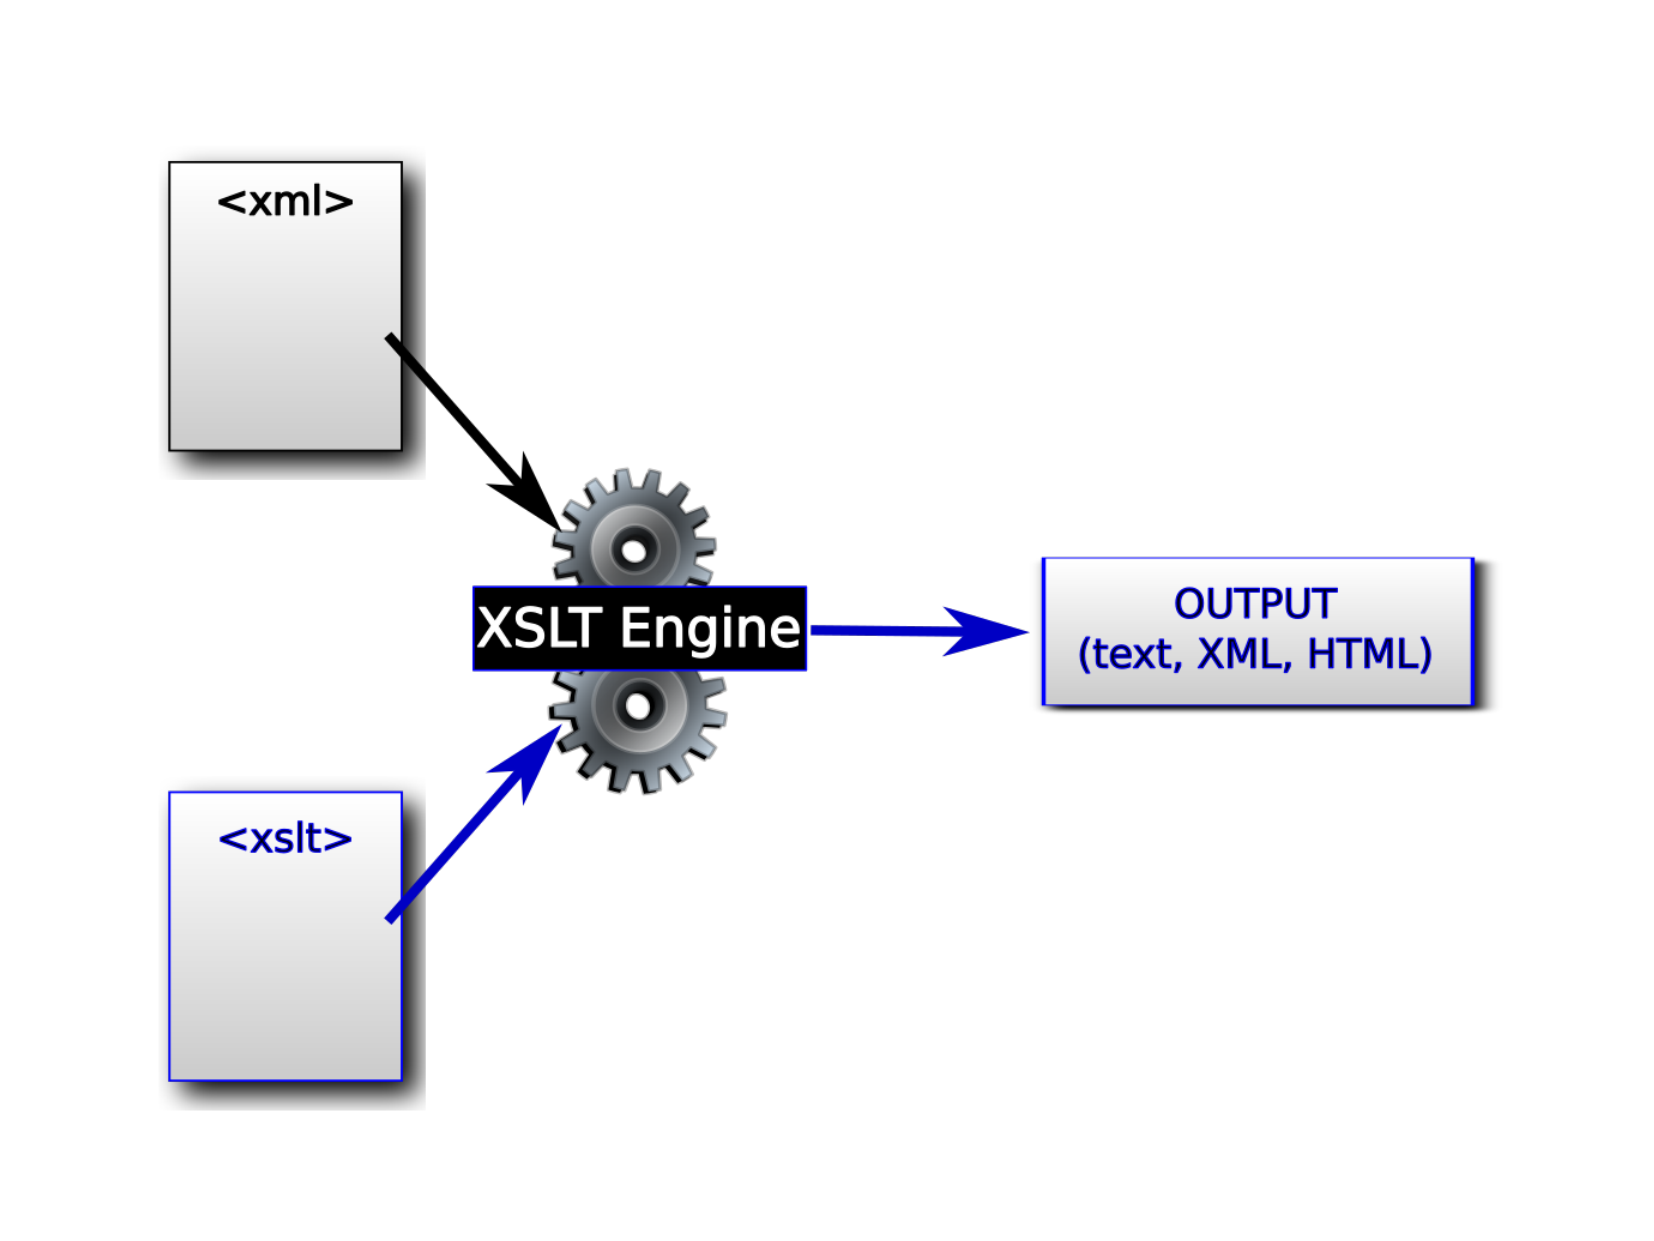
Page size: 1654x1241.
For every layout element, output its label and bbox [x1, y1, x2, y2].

picture [113, 100, 1549, 1143]
